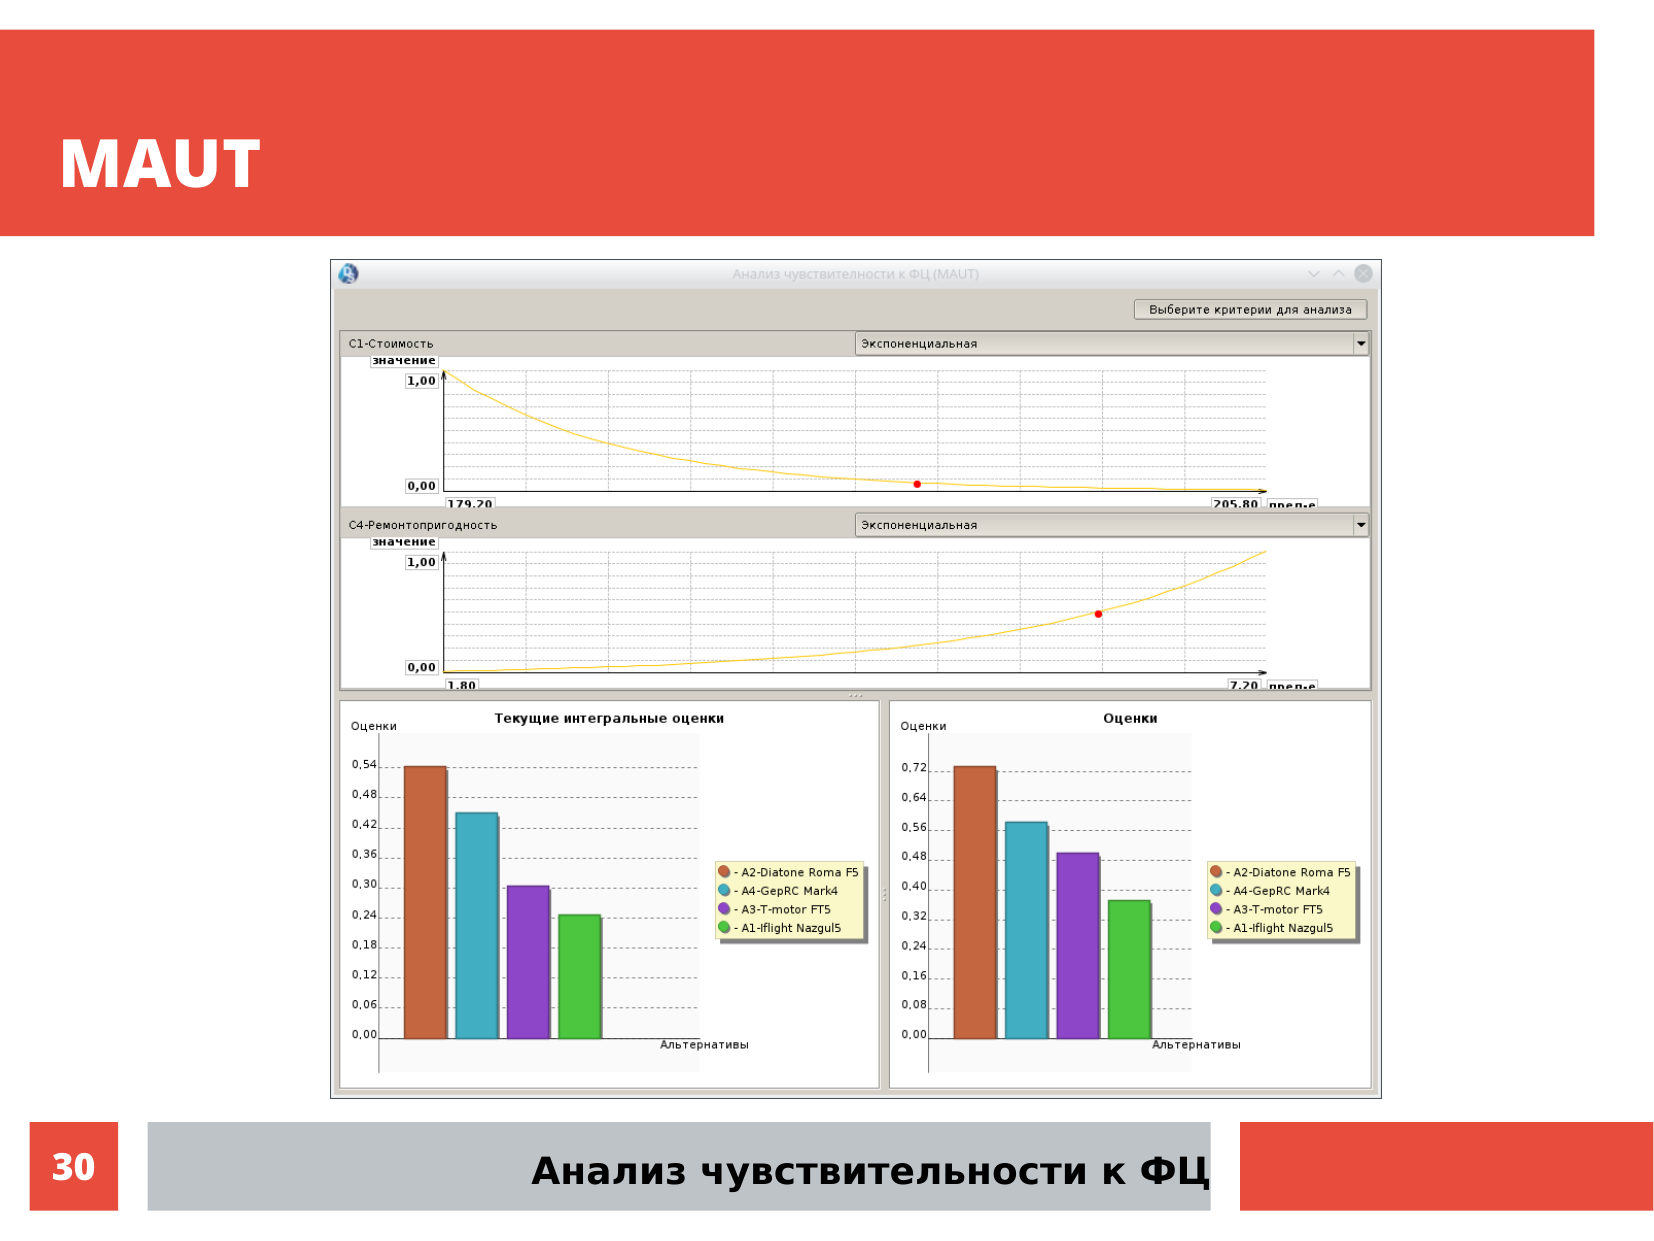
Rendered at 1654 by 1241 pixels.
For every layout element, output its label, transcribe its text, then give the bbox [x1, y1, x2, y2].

title Анализ чувствительности к ФЦ [531, 1133, 1300, 1193]
picture [330, 259, 1382, 1099]
title MAUT [59, 59, 1595, 207]
